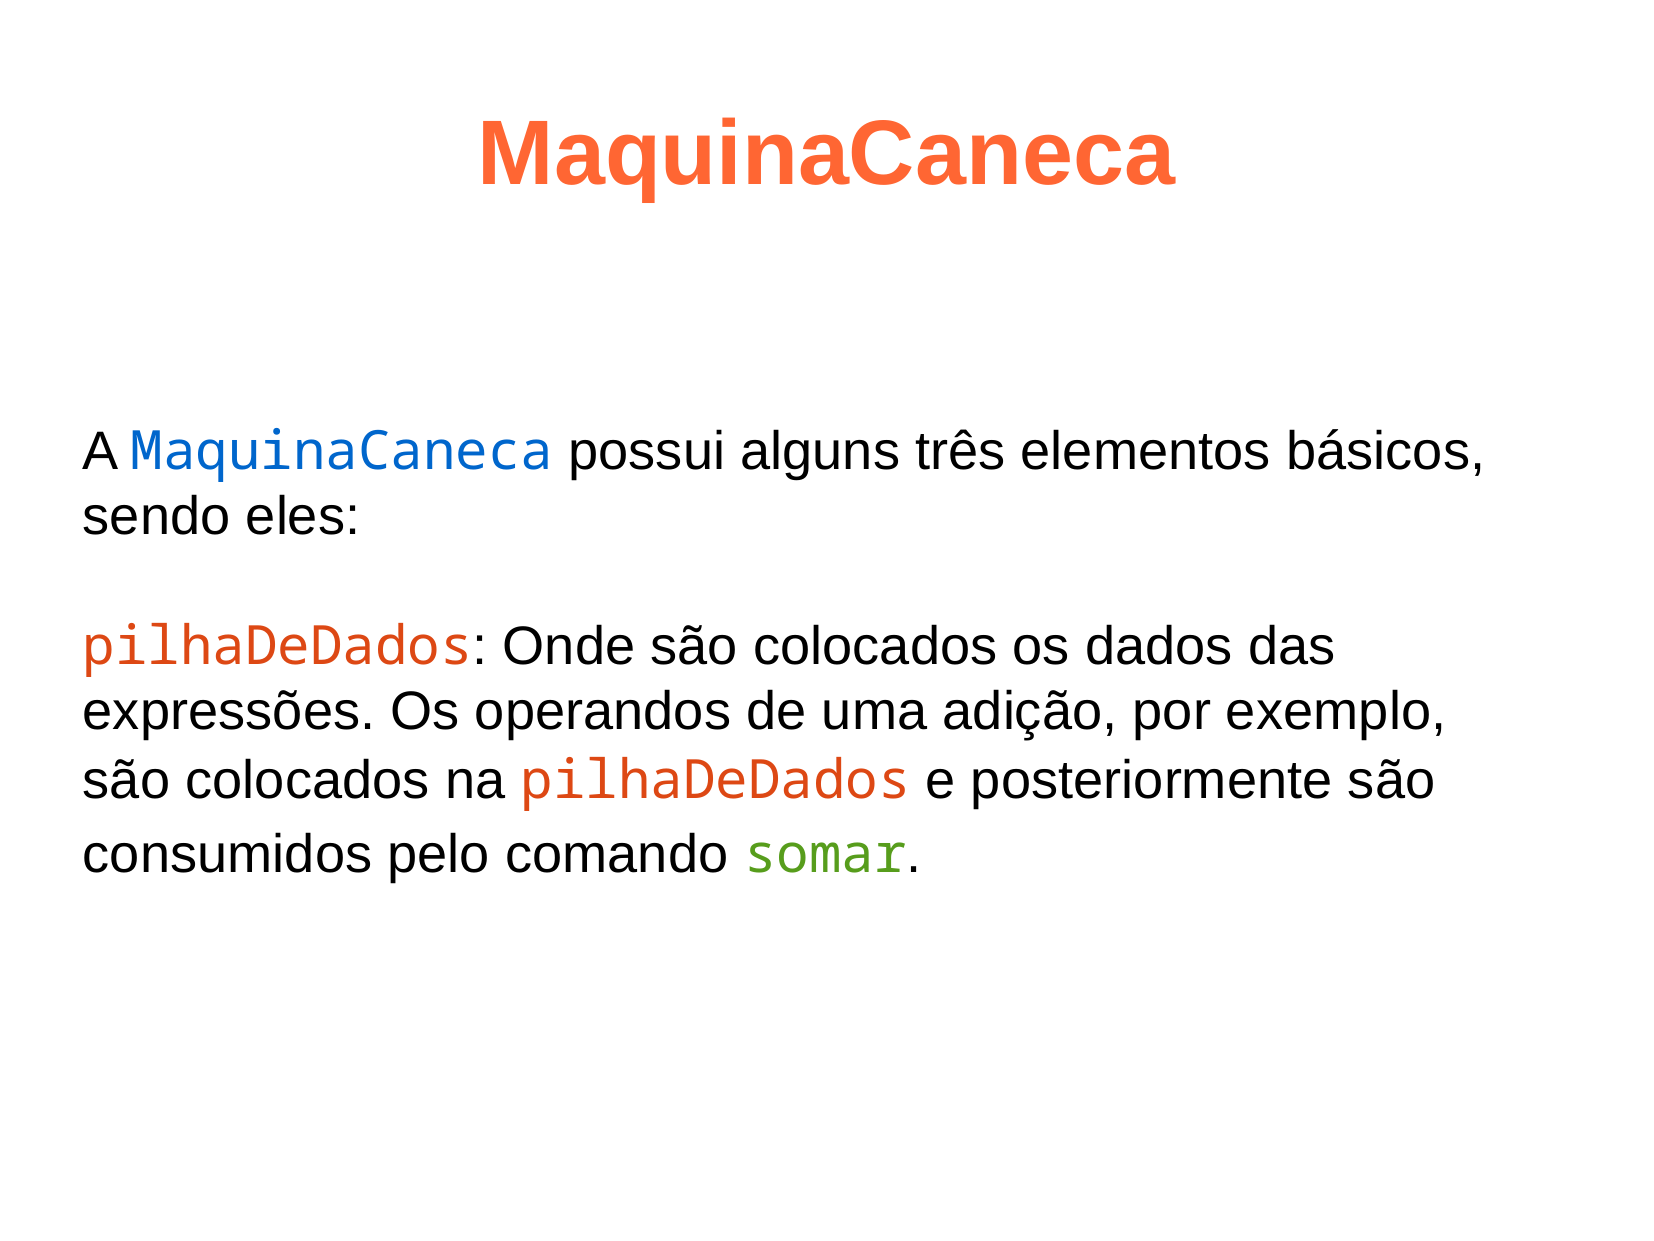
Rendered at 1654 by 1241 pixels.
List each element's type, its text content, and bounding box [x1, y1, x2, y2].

subtitle A MaquinaCaneca possui alguns três elementos básicos, sendo eles: pilhaDeDados: Onde são colocados os dados das expressões. Os operandos de uma adição, por exemplo, são colocados na pilhaDeDados e posteriormente são consumidos pelo comando somar. [82, 290, 1538, 1010]
title MaquinaCaneca [82, 49, 1571, 257]
